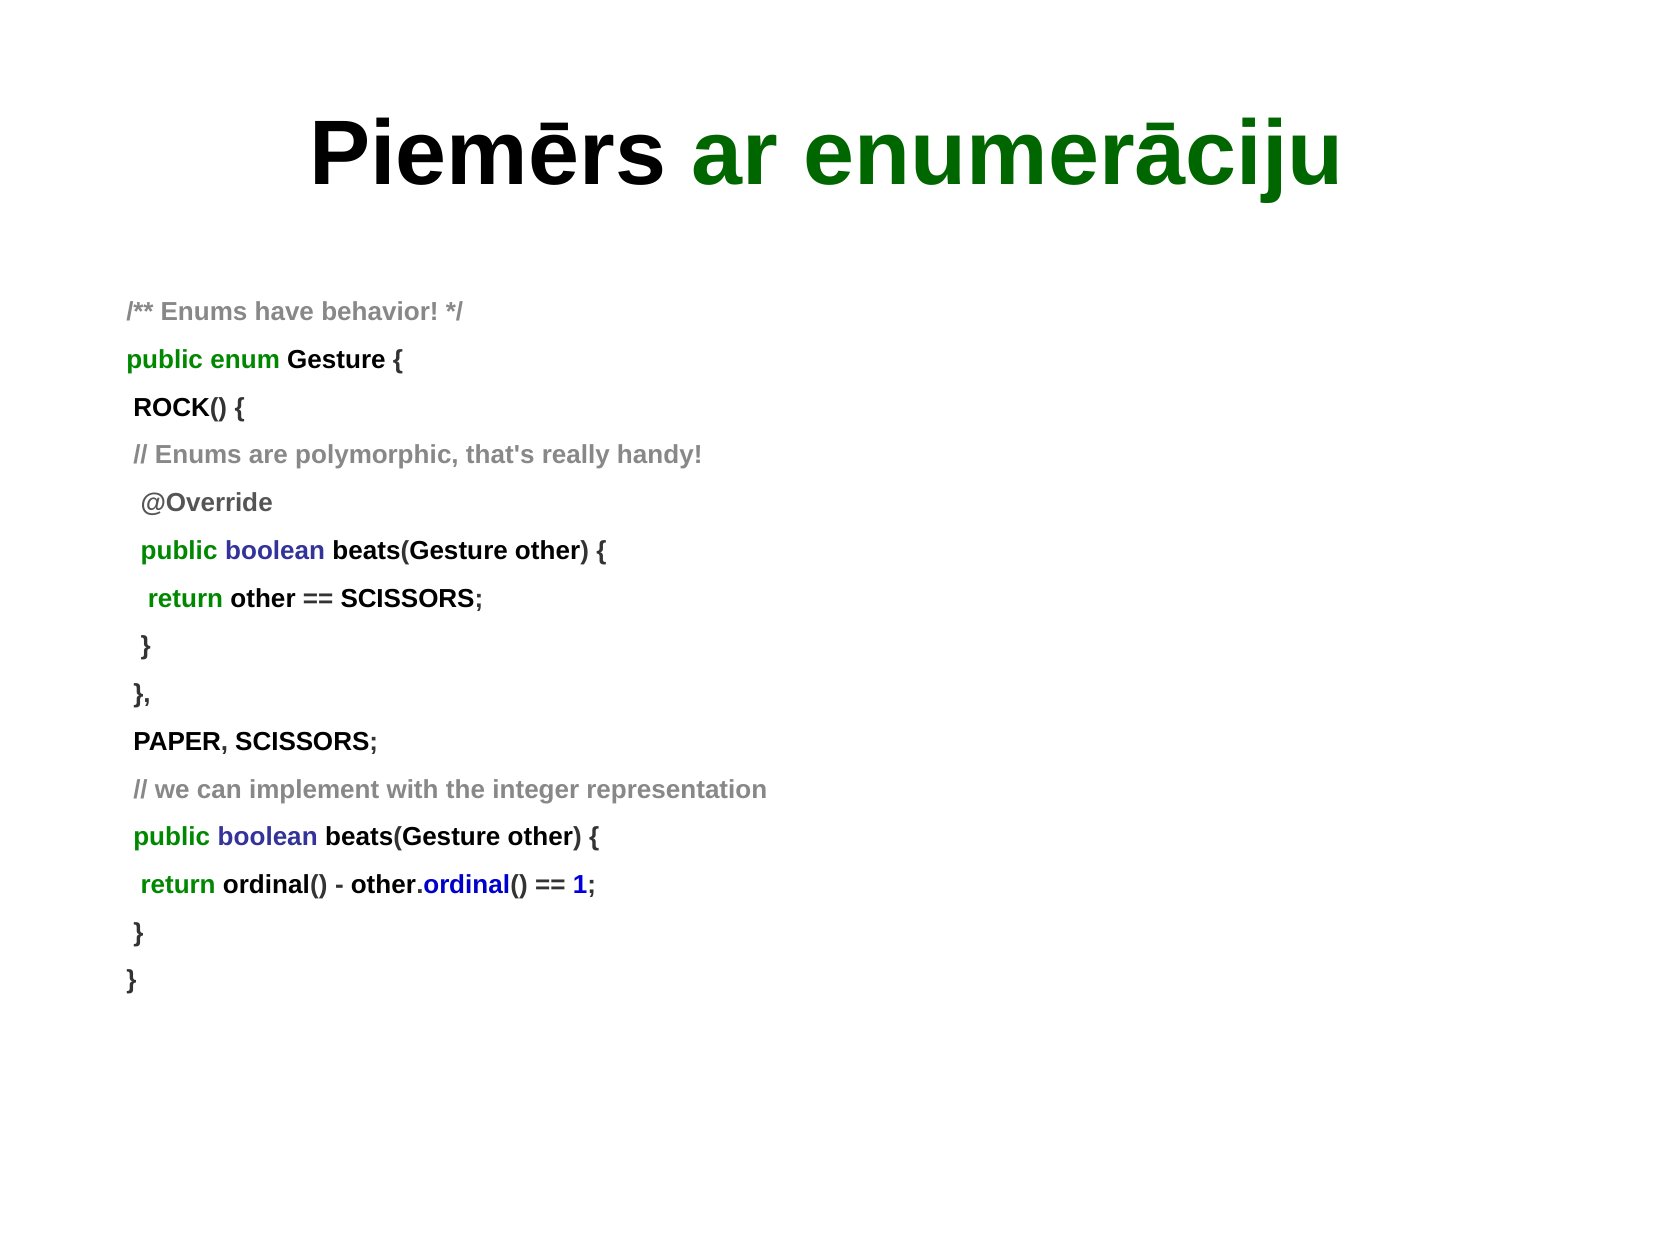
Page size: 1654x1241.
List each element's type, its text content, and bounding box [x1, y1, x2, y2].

list /** Enums have behavior! */ public enum Gesture { ROCK() { // Enums are polymorphic, that's really handy! @Override public boolean beats(Gesture other) { return other == SCISSORS; } }, PAPER, SCISSORS; // we can implement with the integer representation public boolean beats(Gesture other) { return ordinal() - other.ordinal() == 1; } } [82, 290, 1538, 1010]
title Piemērs ar enumerāciju [82, 49, 1571, 257]
